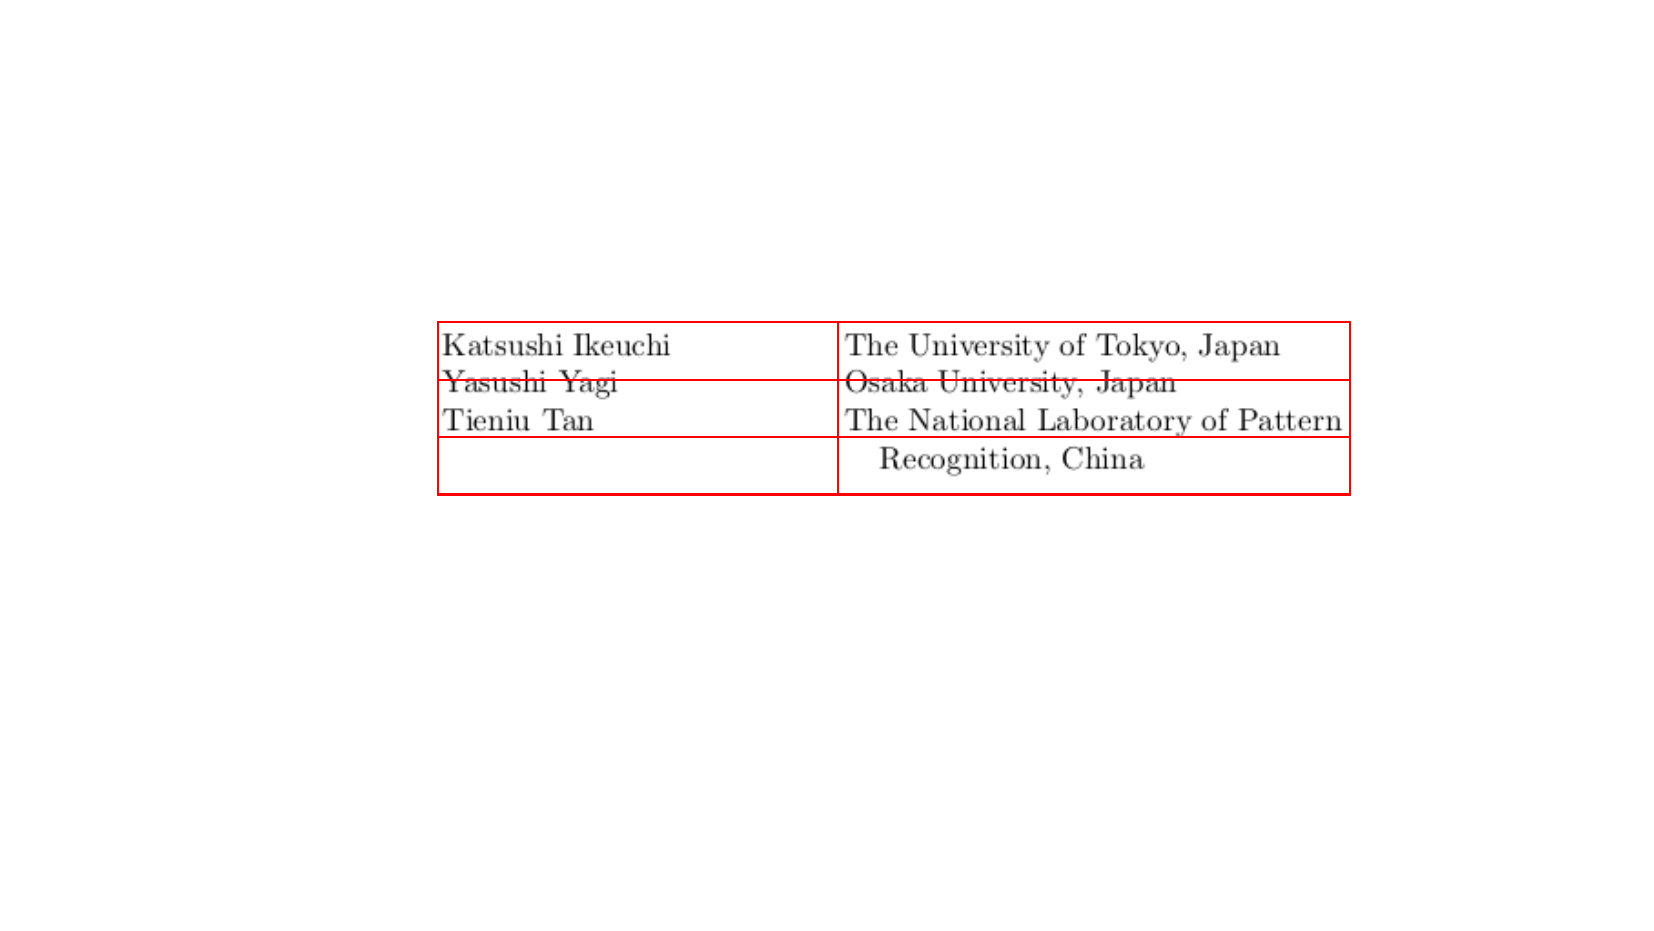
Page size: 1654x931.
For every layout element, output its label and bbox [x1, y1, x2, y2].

table_cell [839, 381, 1349, 436]
table_cell [839, 438, 1349, 493]
table_cell [439, 438, 837, 493]
table_cell [439, 381, 837, 436]
table_header [439, 323, 837, 379]
table_header [839, 323, 1349, 379]
